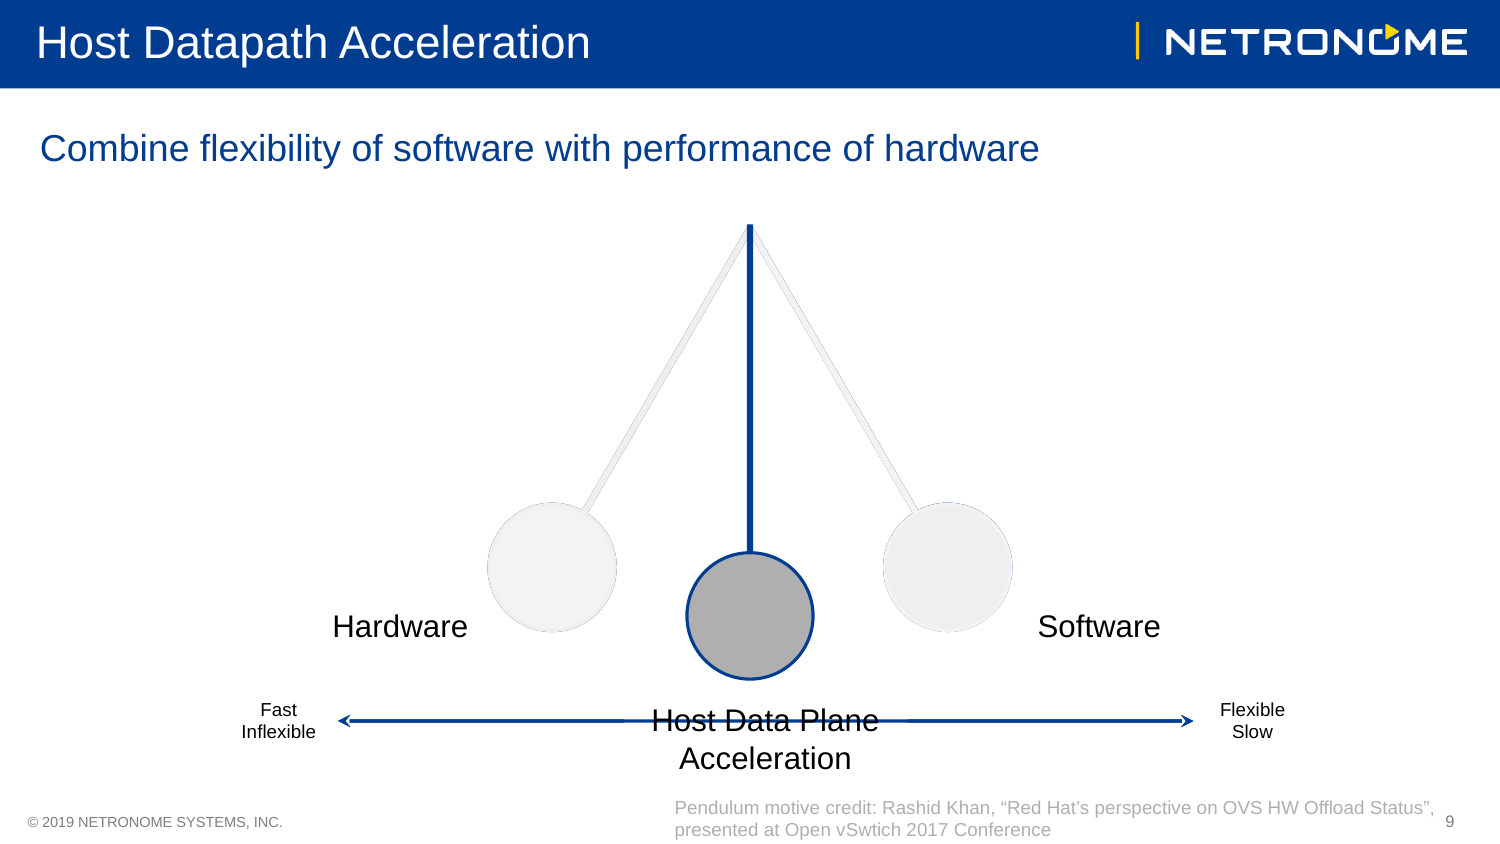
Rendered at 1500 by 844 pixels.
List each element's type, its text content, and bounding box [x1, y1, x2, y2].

list Combine flexibility of software with performance of hardware [24, 109, 1463, 772]
text_box Pendulum motive credit: Rashid Khan, “Red Hat’s perspective on OVS HW Offload Status”, presented at Open vSwtich 2017 Conference [667, 787, 1463, 844]
picture [1162, 21, 1473, 62]
text_box Host Data Plane Acceleration [605, 693, 927, 749]
text_box Flexible Slow [1193, 689, 1312, 753]
title Host Datapath Acceleration [20, 0, 1113, 89]
text_box Hardware [304, 598, 497, 655]
text_box [884, 504, 1011, 631]
text_box [489, 504, 616, 631]
text_box [686, 552, 814, 680]
text_box Software [1003, 598, 1196, 655]
text_box Fast Inflexible [219, 689, 338, 753]
